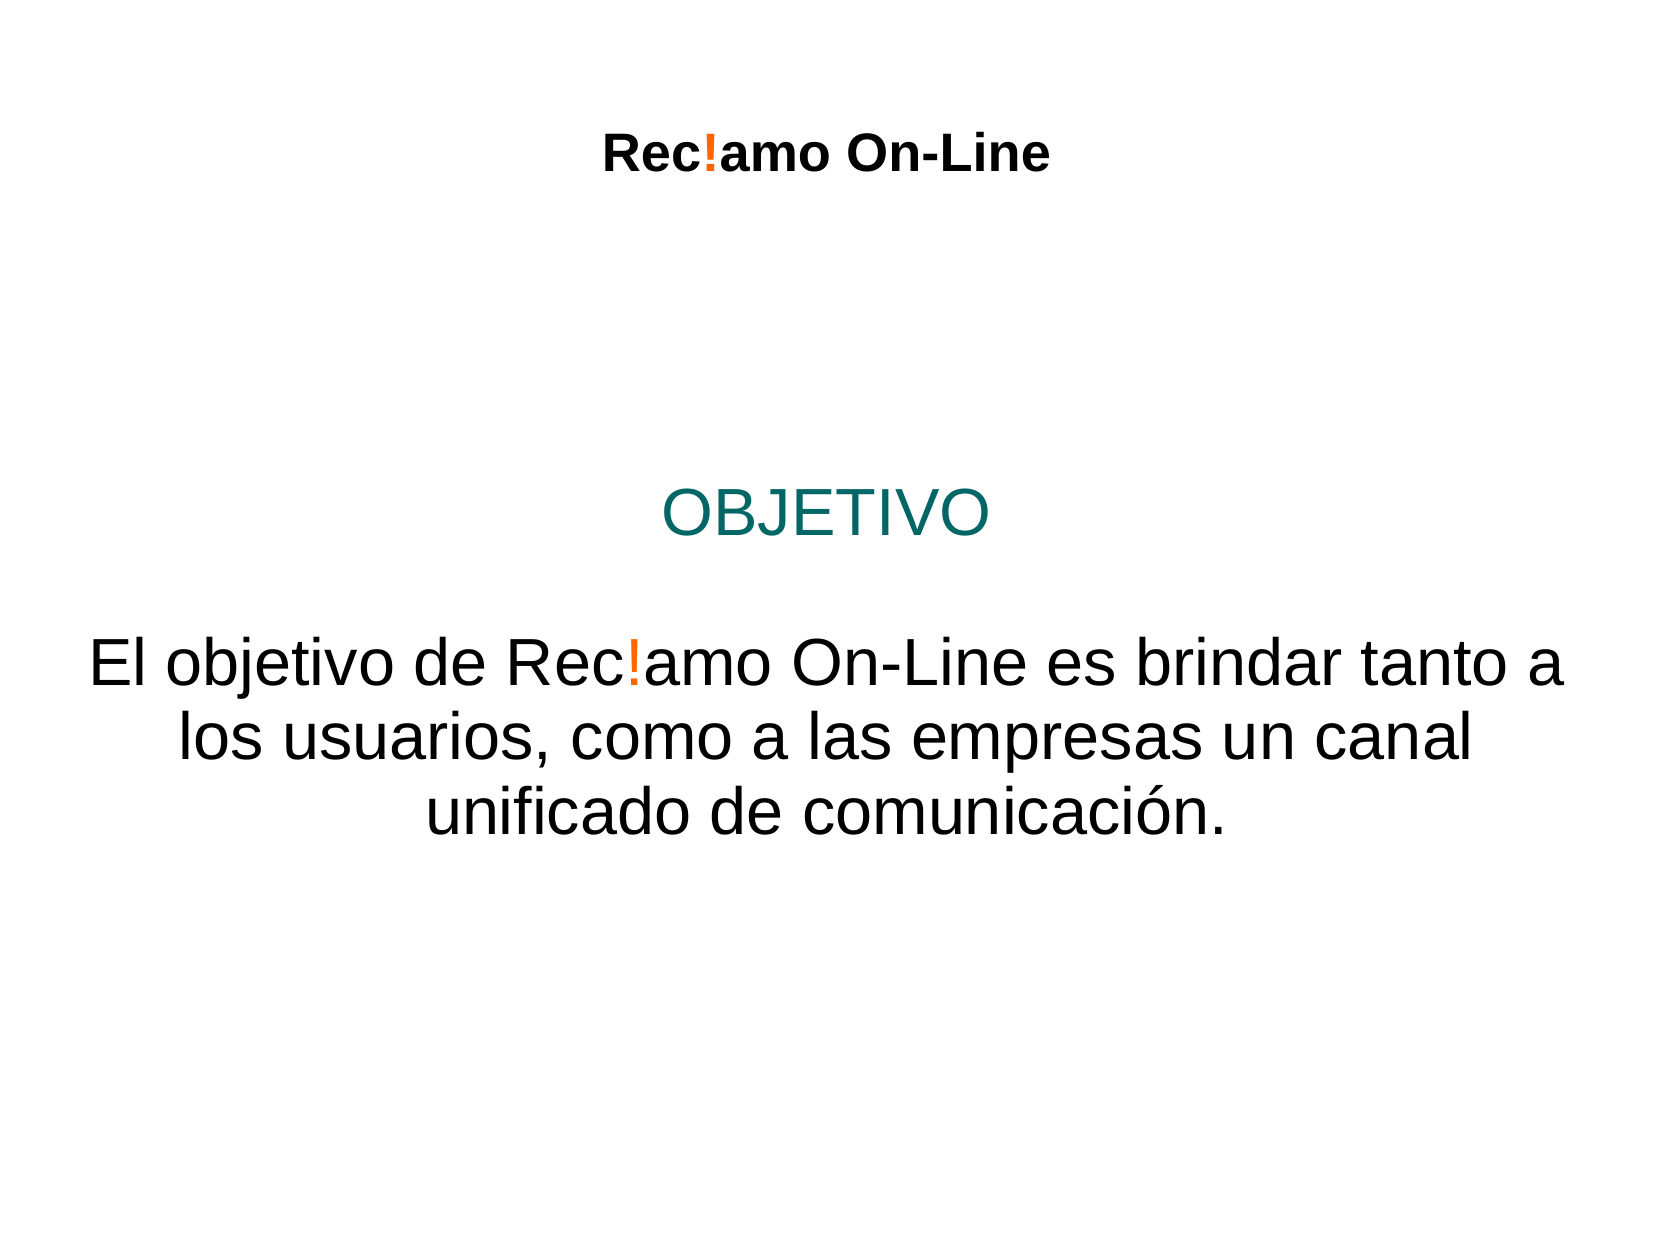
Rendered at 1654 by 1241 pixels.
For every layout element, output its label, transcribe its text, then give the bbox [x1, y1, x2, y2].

subtitle OBJETIVO El objetivo de Rec!amo On-Line es brindar tanto a los usuarios, como a las empresas un canal unificado de comunicación. [82, 290, 1571, 1109]
title Rec!amo On-Line [82, 49, 1571, 257]
